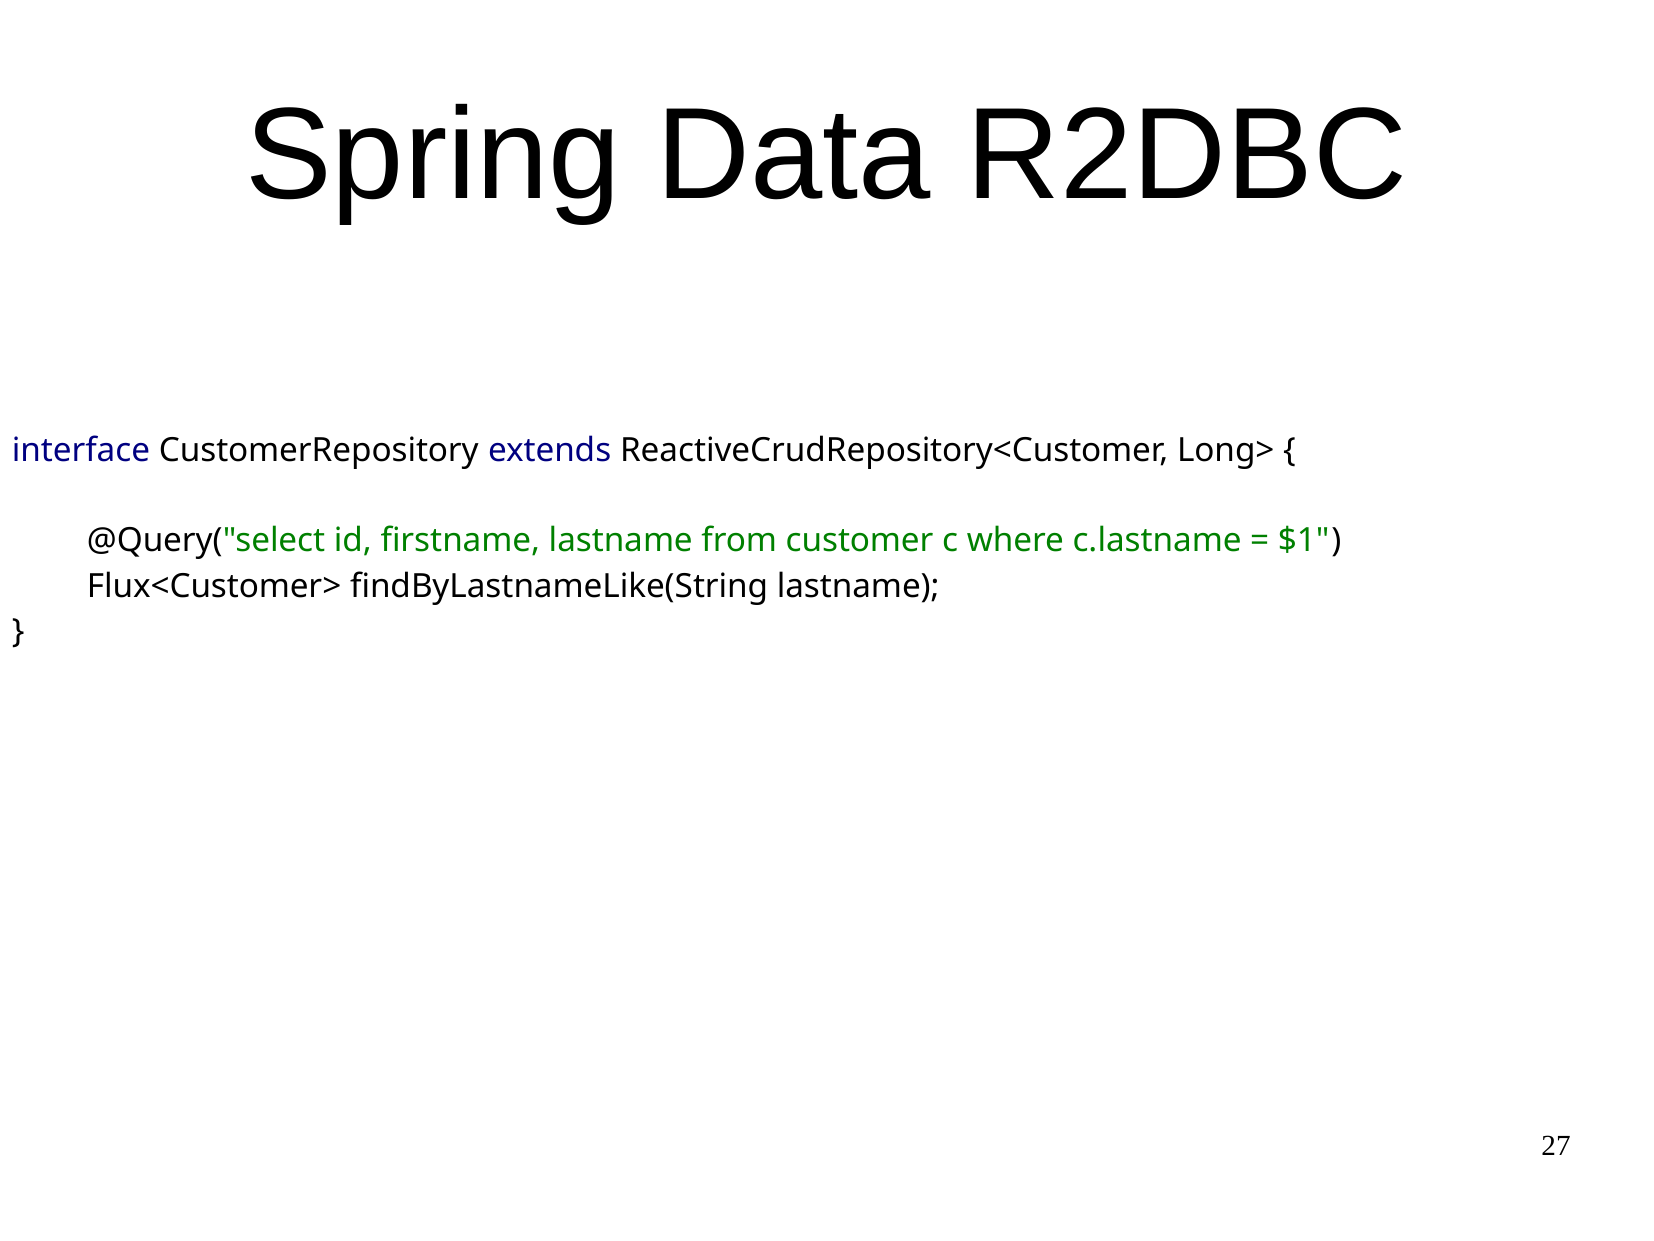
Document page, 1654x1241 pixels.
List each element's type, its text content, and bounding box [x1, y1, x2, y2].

title Spring Data R2DBC [82, 49, 1571, 257]
list interface CustomerRepository extends ReactiveCrudRepository<Customer, Long> { @Query("select id, firstname, lastname from customer c where c.lastname = $1") Flux<Customer> findByLastnameLike(String lastname); } [11, 425, 1654, 1146]
